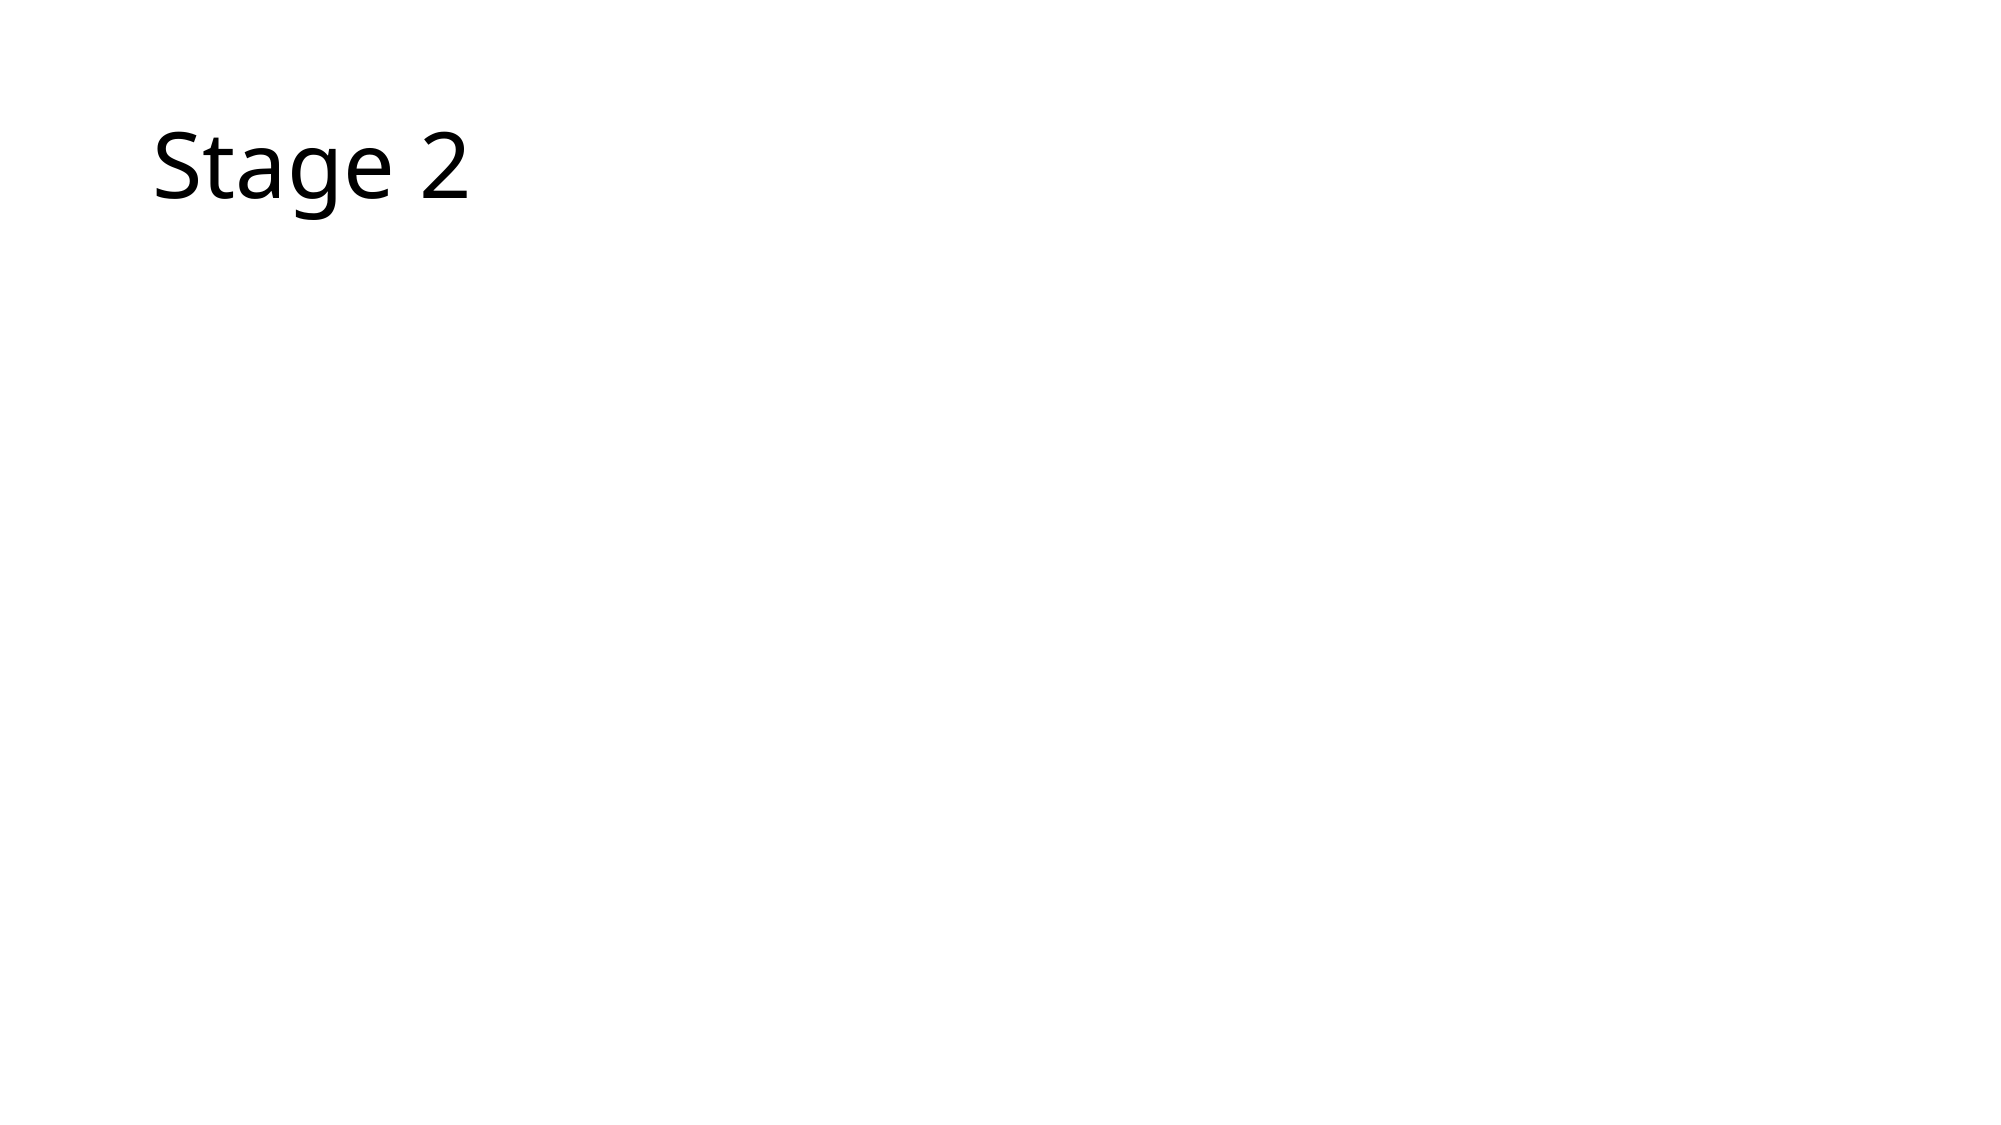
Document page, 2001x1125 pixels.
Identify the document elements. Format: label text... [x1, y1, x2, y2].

title Stage 2 [137, 59, 1863, 278]
